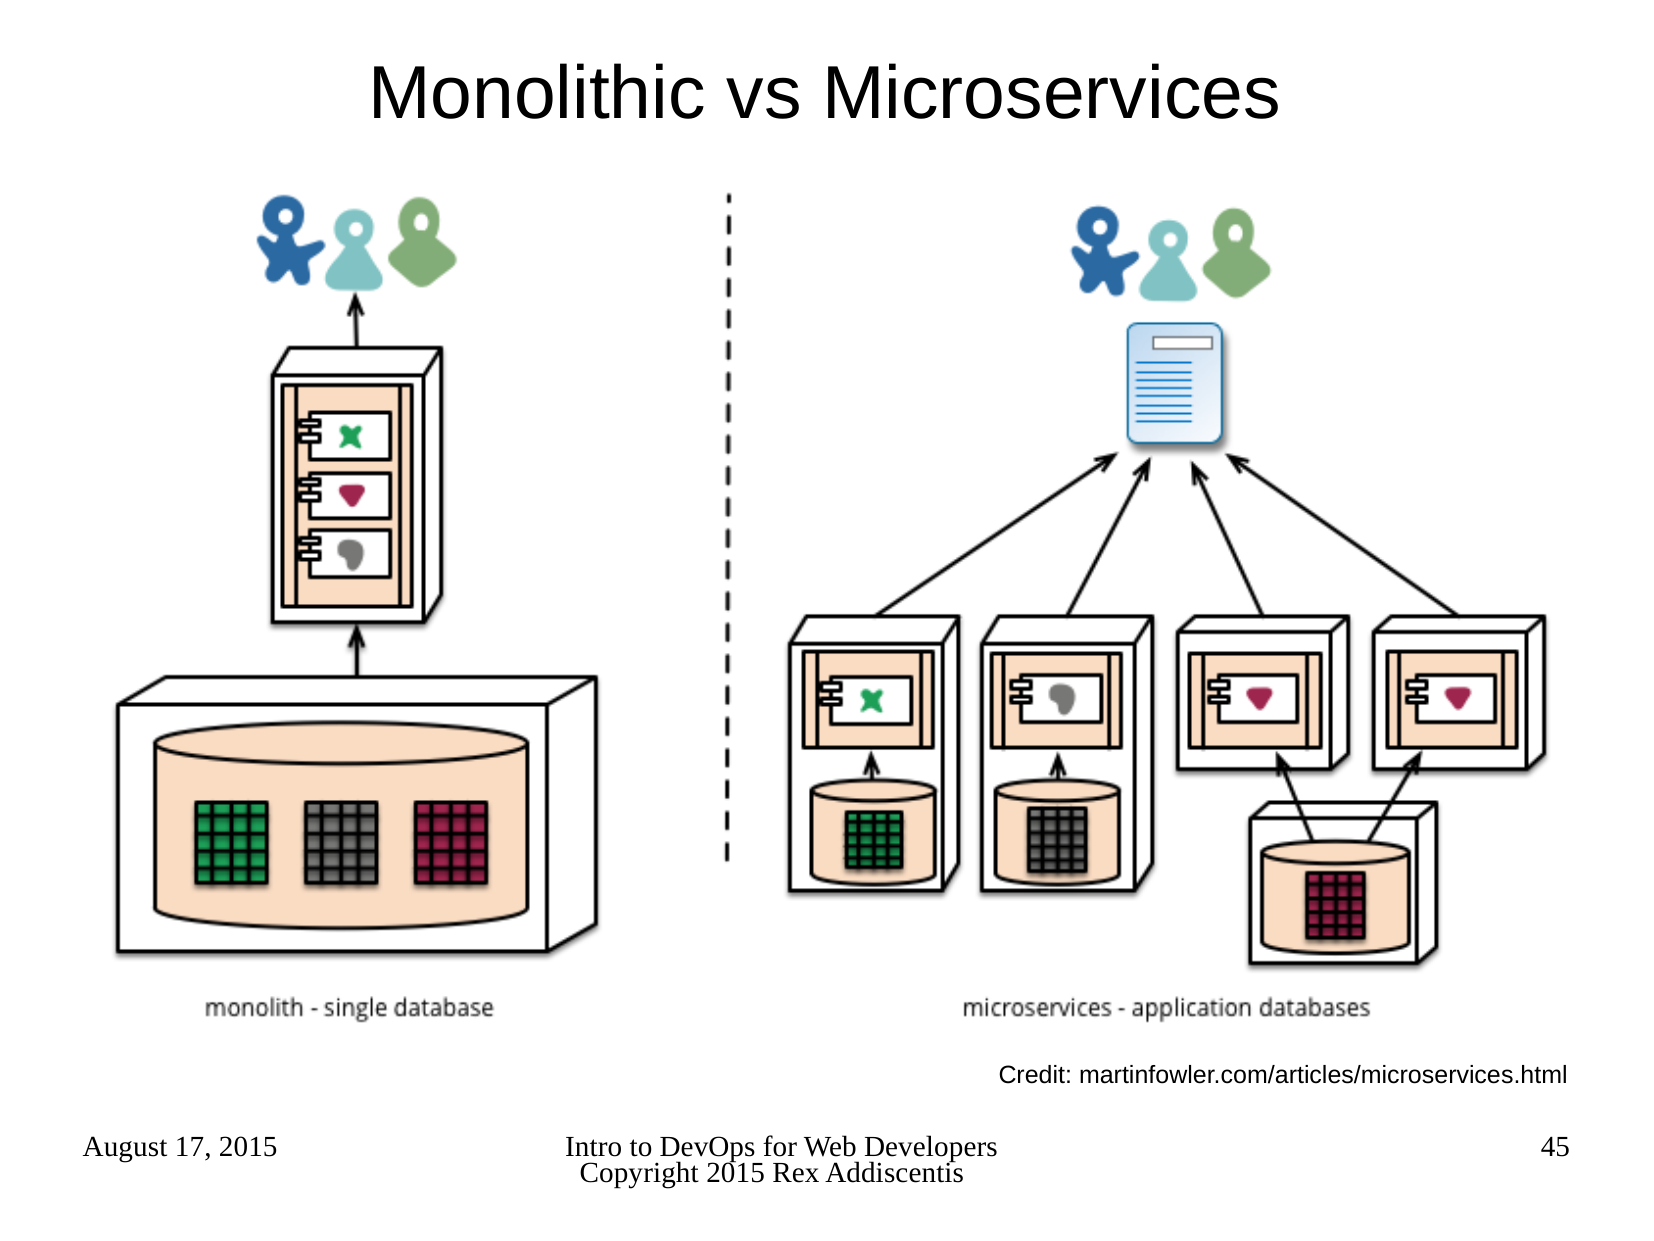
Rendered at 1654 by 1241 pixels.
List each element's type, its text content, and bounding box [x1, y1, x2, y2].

title Credit: martinfowler.com/articles/microservices.html [81, 1052, 1569, 1098]
title Monolithic vs Microservices [80, 34, 1569, 151]
picture [89, 172, 1574, 1042]
